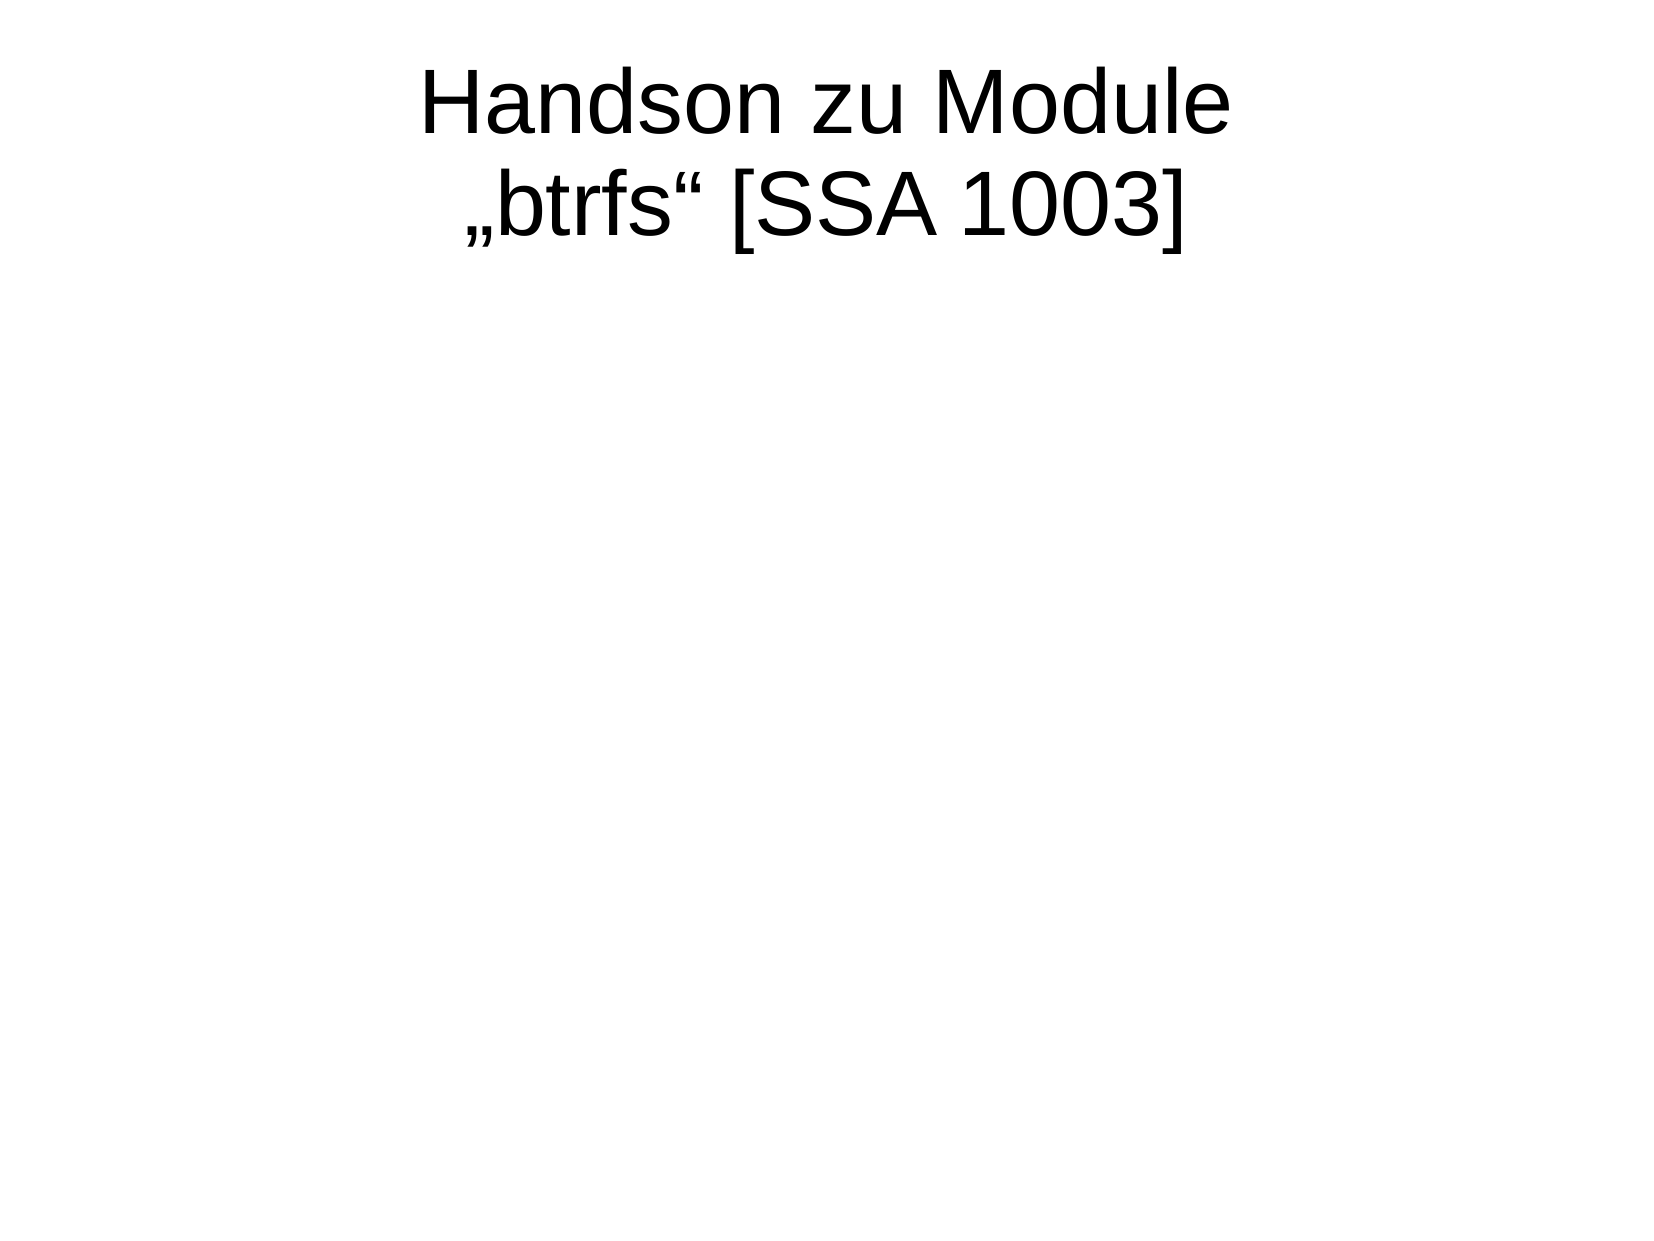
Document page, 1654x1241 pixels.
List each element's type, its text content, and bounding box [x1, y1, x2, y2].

title Handson zu Module „btrfs“ [SSA 1003] [82, 49, 1571, 257]
